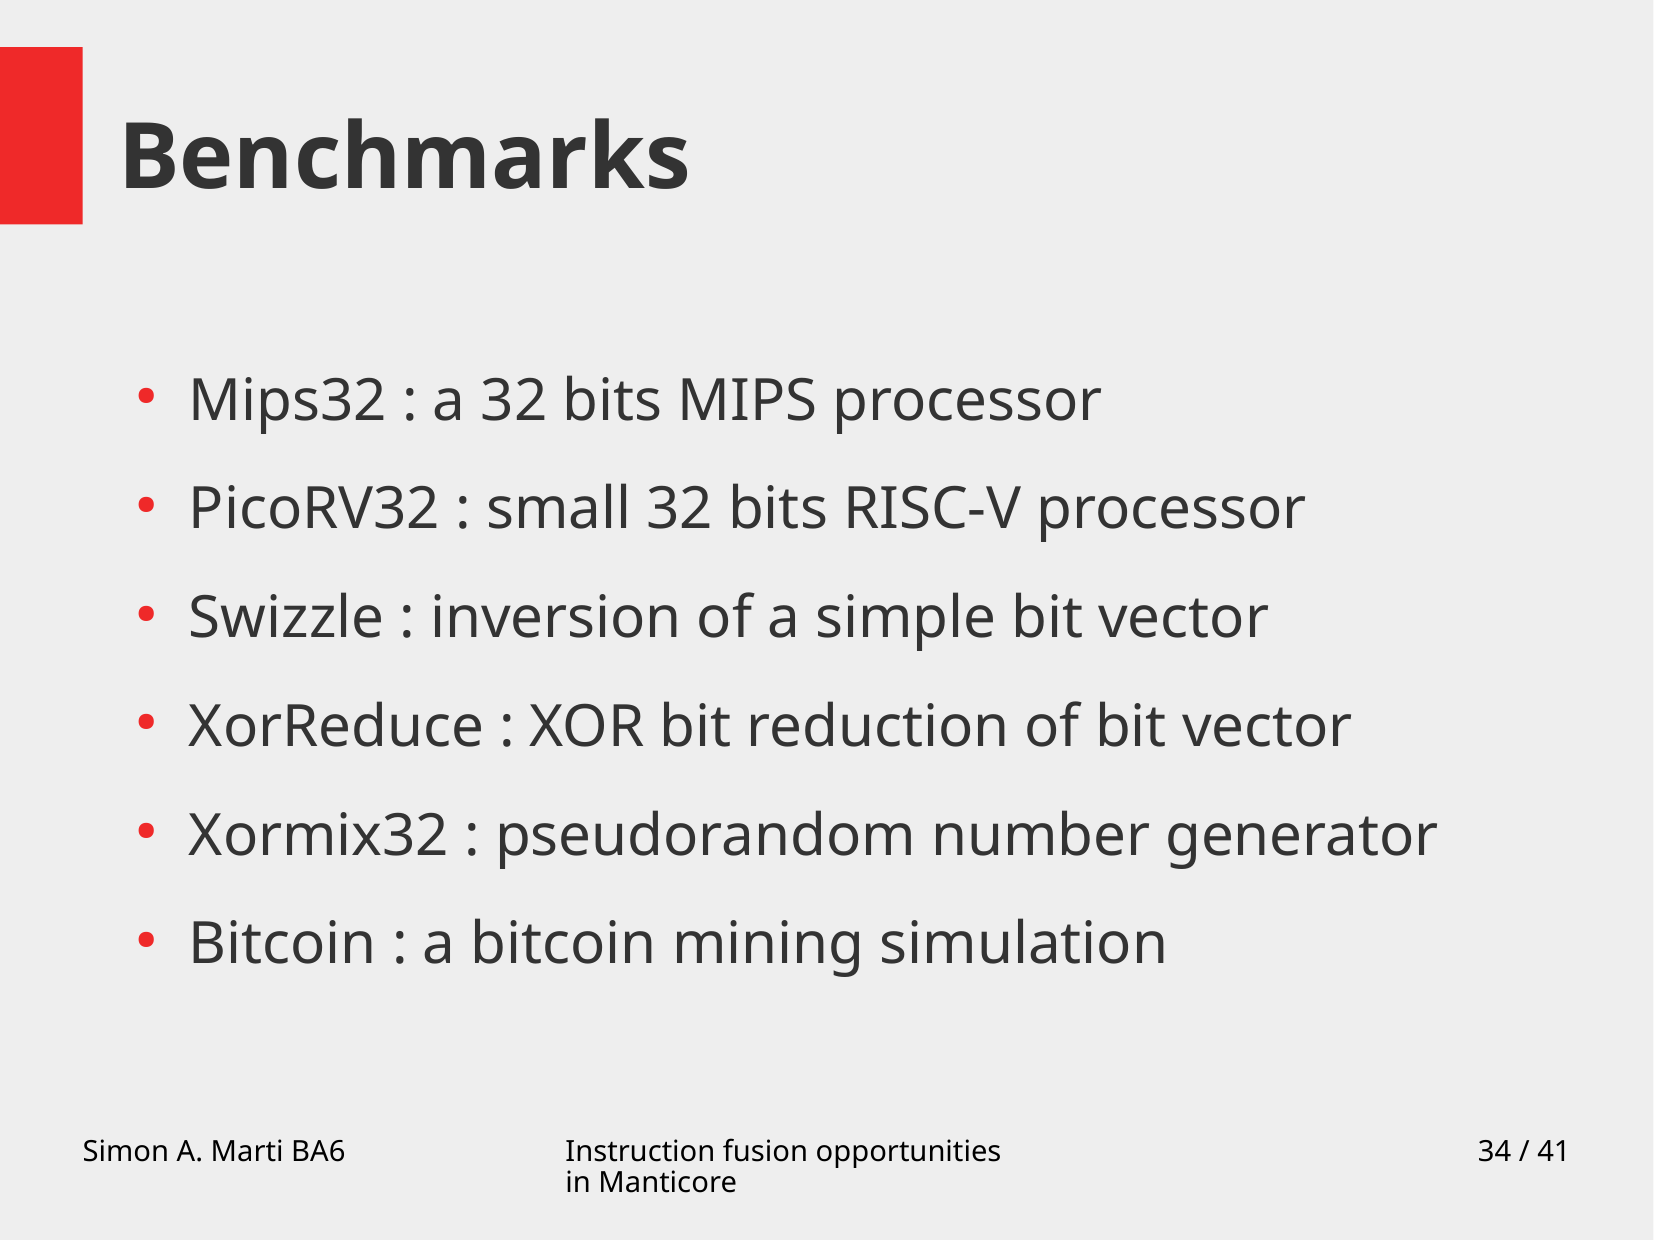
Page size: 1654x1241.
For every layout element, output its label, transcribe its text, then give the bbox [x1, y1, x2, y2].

title Benchmarks [118, 49, 1571, 257]
list Mips32 : a 32 bits MIPS processor PicoRV32 : small 32 bits RISC-V processor Swizzle : inversion of a simple bit vector XorReduce : XOR bit reduction of bit vector Xormix32 : pseudorandom number generator Bitcoin : a bitcoin mining simulation [118, 249, 1536, 969]
